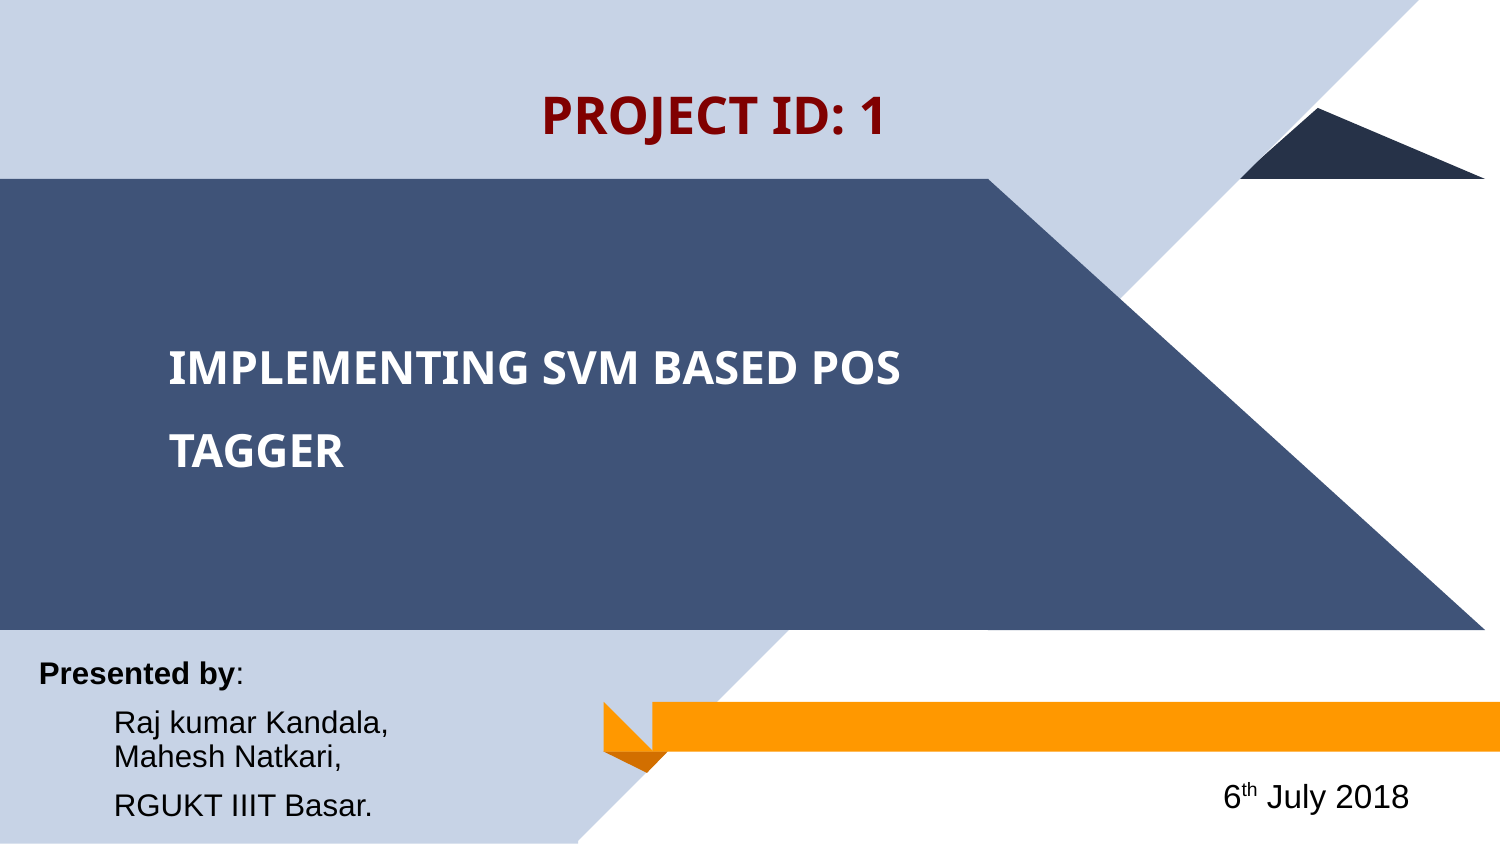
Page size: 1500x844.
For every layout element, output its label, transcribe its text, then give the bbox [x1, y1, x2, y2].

text_box Presented by: Raj kumar Kandala, Mahesh Natkari, RGUKT IIIT Basar. [24, 648, 565, 831]
title IMPLEMENTING SVM BASED POS TAGGER [153, 151, 929, 637]
text_box PROJECT ID: 1 [249, 71, 1180, 147]
